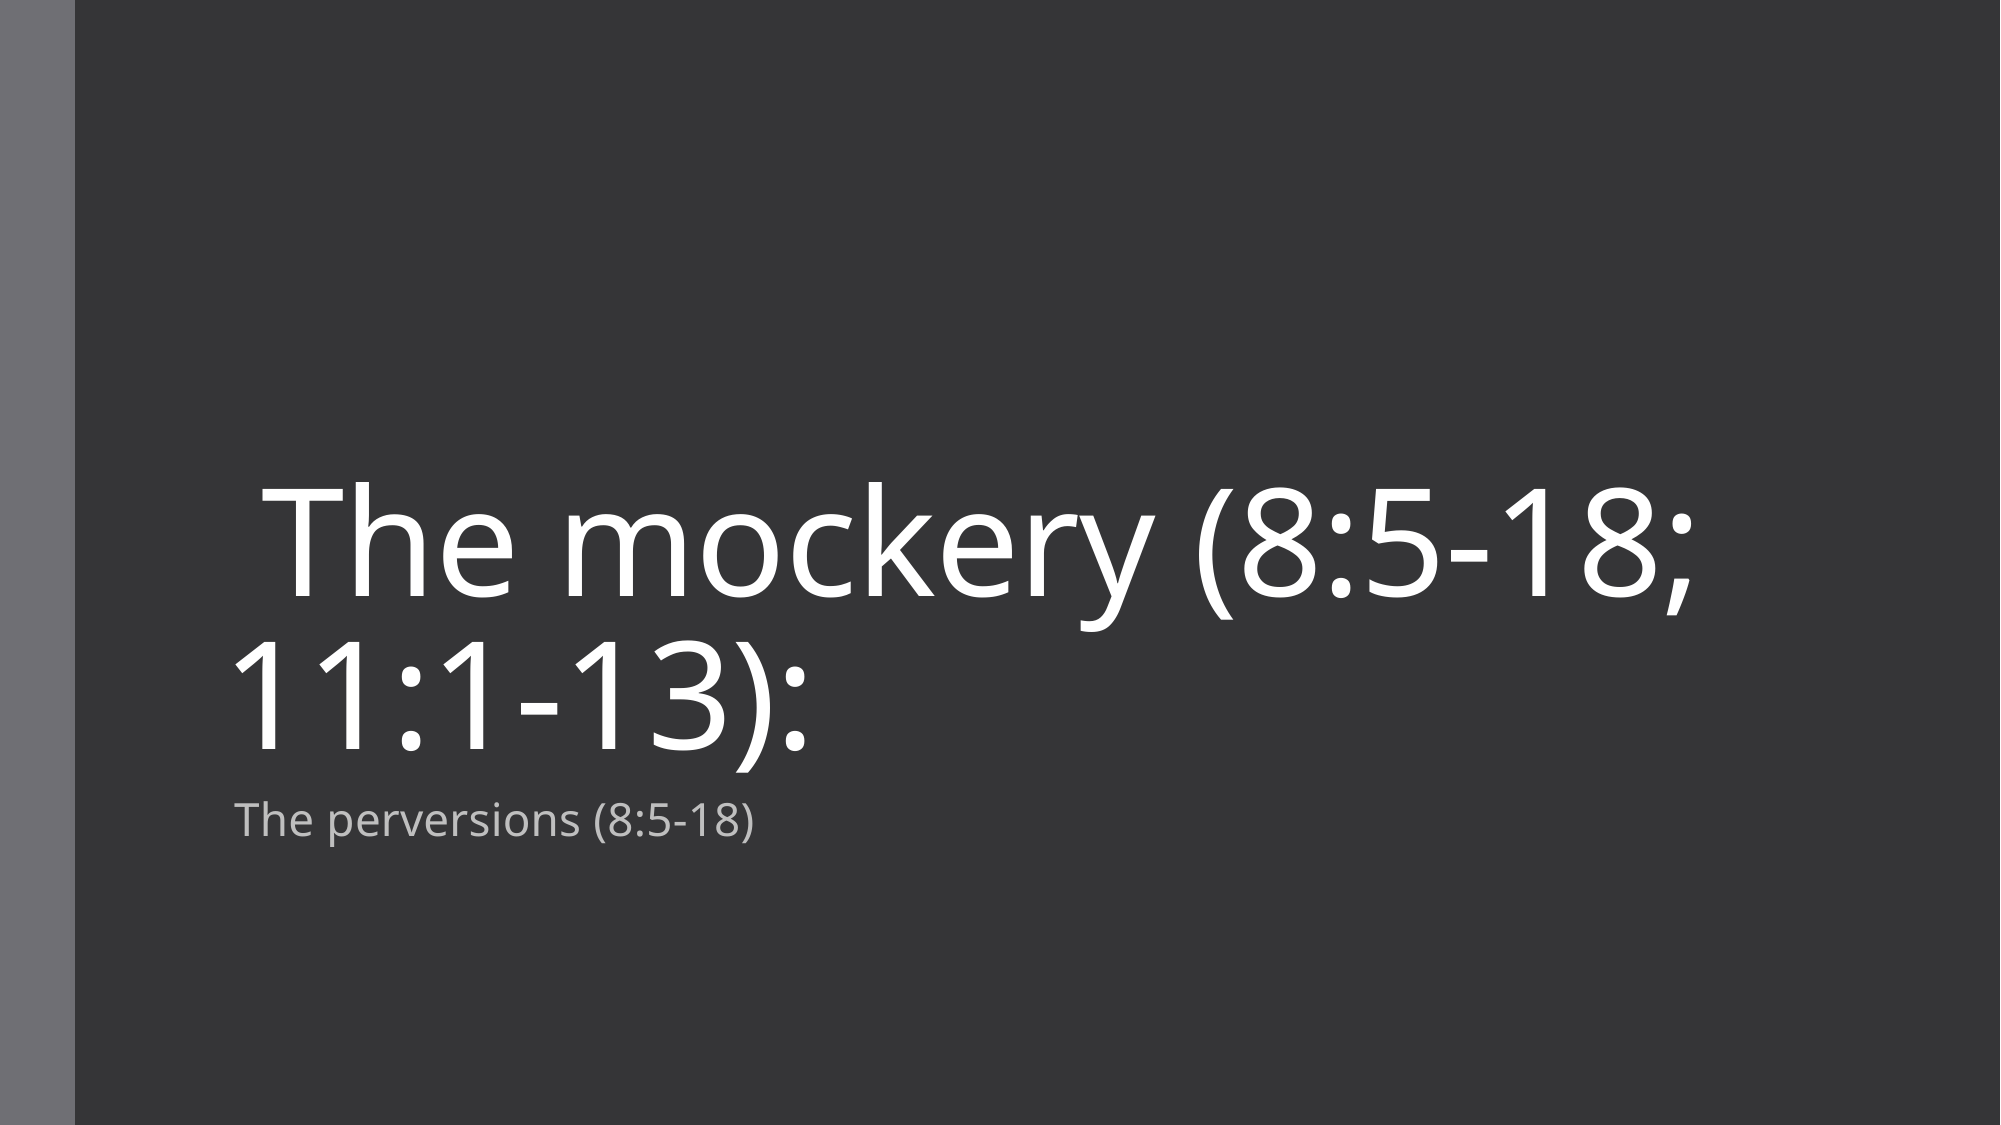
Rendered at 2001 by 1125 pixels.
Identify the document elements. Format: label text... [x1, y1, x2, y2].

subtitle The perversions (8:5-18) [206, 787, 1752, 1066]
title The mockery (8:5-18; 11:1-13): [206, 124, 1752, 787]
